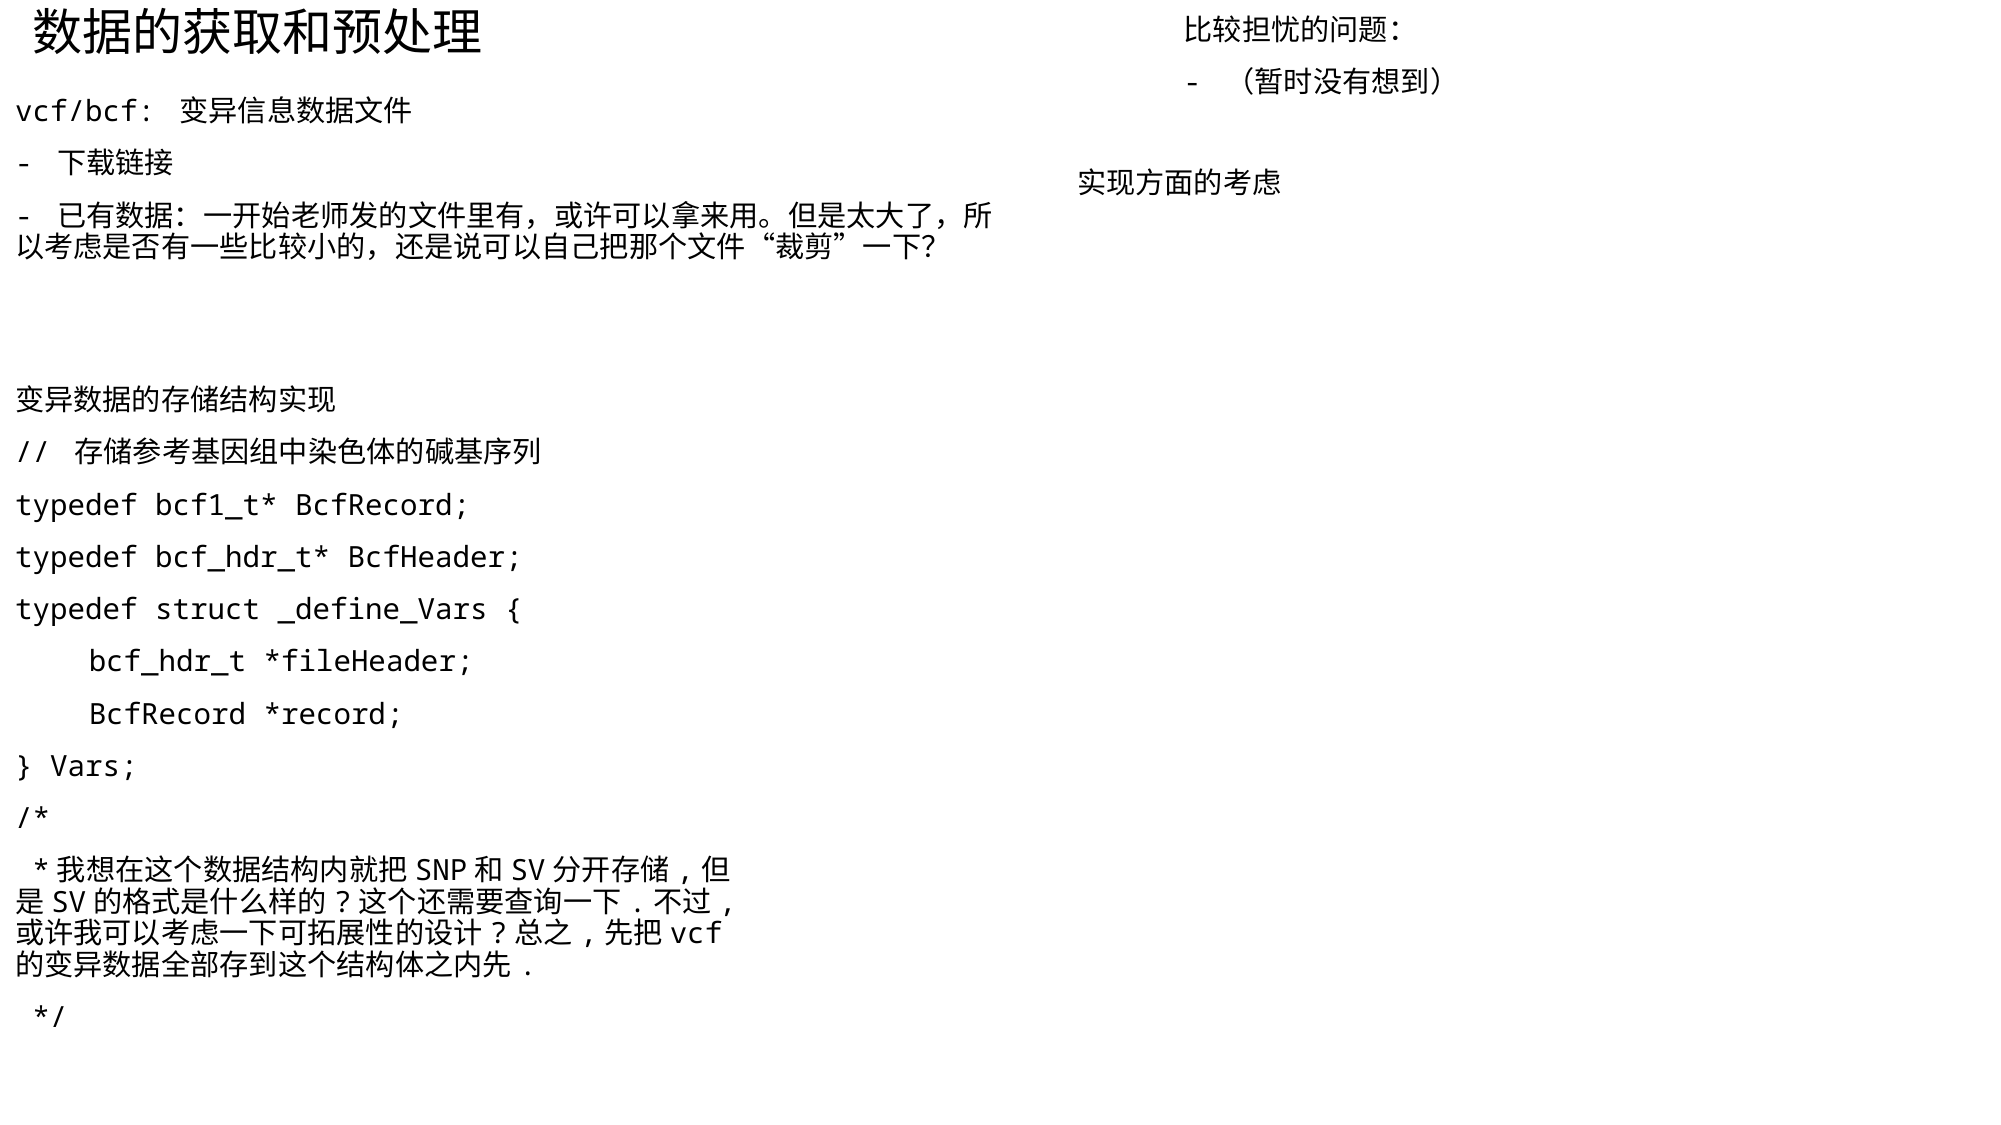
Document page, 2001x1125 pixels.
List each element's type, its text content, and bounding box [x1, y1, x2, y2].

text_box vcf/bcf: 变异信息数据文件 - 下载链接 - 已有数据：一开始老师发的文件里有，或许可以拿来用。但是太大了，所以考虑是否有一些比较小的，还是说可以自己把那个文件“裁剪”一下？ [0, 89, 1010, 272]
text_box 变异数据的存储结构实现 // 存储参考基因组中染色体的碱基序列 typedef bcf1_t* BcfRecord; typedef bcf_hdr_t* BcfHeader; typedef struct _define_Vars { bcf_hdr_t *fileHeader; BcfRecord *record; } Vars; /* *我想在这个数据结构内就把SNP和SV分开存储,但是SV的格式是什么样的?这个还需要查询一下.不过,或许我可以考虑一下可拓展性的设计?总之,先把vcf的变异数据全部存到这个结构体之内先. */ [0, 377, 756, 1042]
subtitle 数据的获取和预处理 [0, 0, 516, 78]
text_box 比较担忧的问题： - （暂时没有想到） [1168, 7, 1607, 107]
text_box 实现方面的考虑 [1062, 161, 1949, 208]
